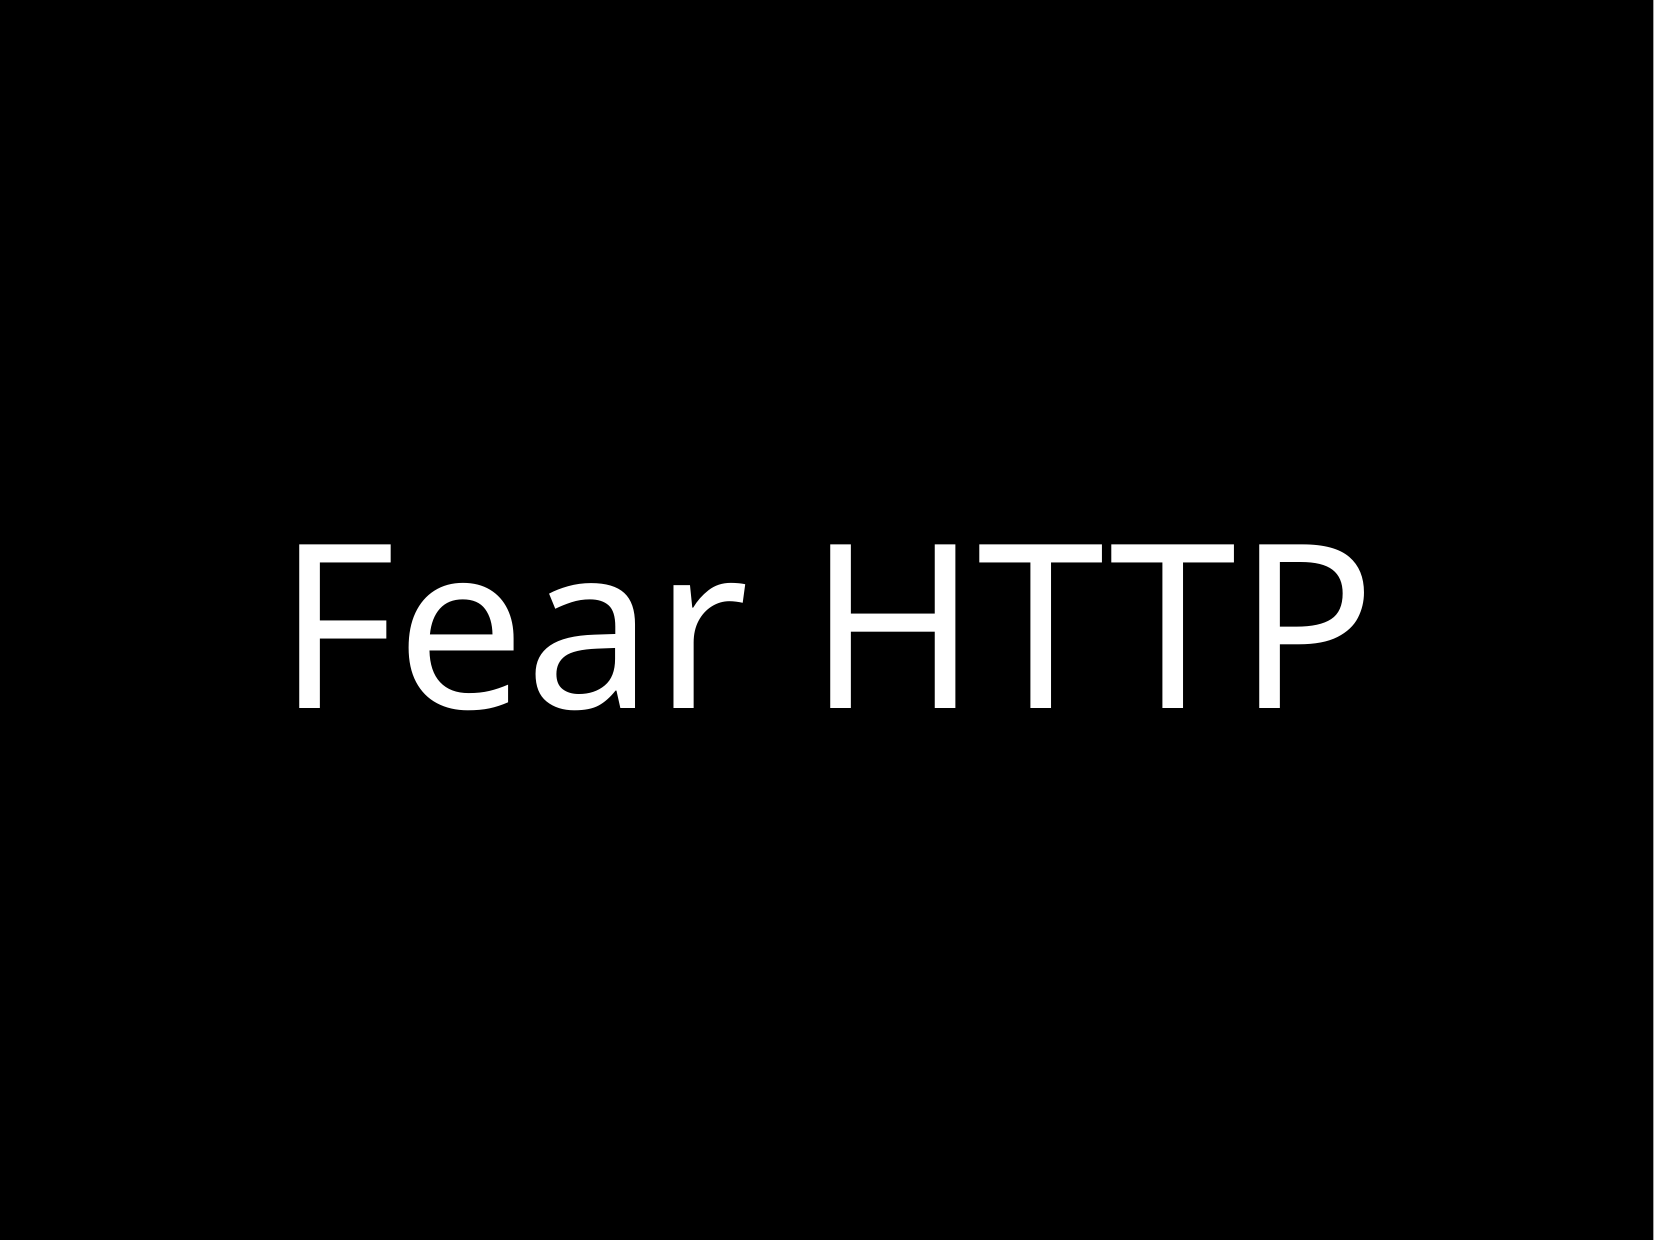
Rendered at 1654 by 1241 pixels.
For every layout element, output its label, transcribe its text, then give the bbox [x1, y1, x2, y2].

title Fear HTTP [82, 480, 1571, 761]
